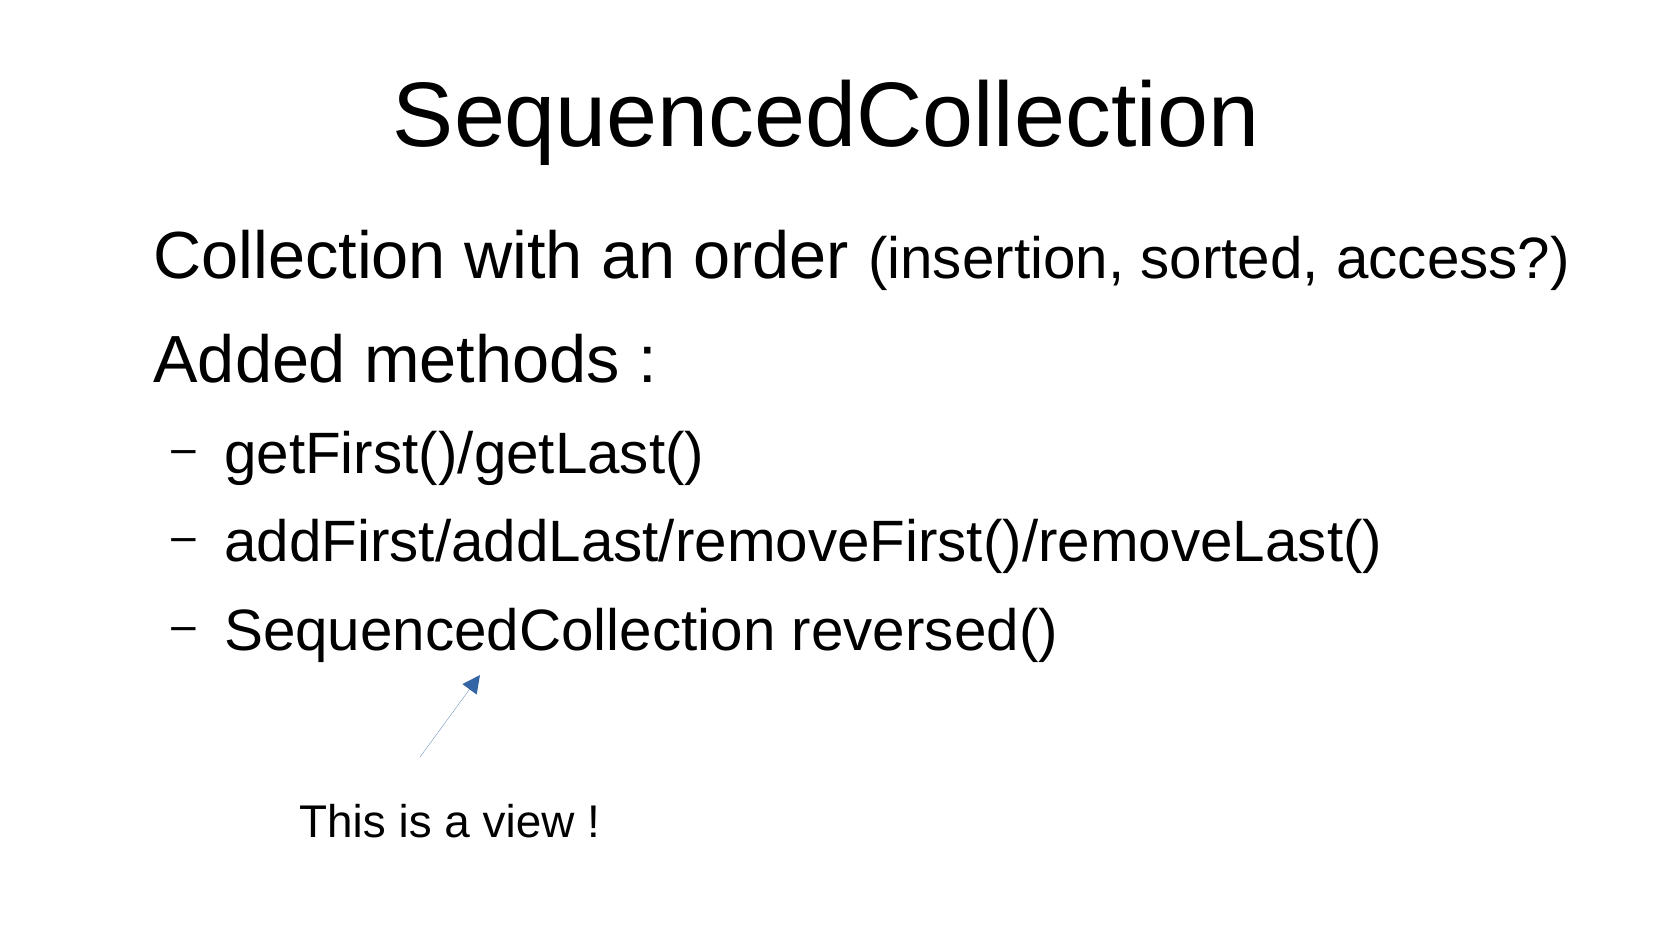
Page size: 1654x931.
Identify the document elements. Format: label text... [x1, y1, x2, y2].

title SequencedCollection [82, 37, 1571, 193]
text_box This is a view ! [284, 788, 616, 856]
list Collection with an order (insertion, sorted, access?) Added methods : getFirst()/getLast() addFirst/addLast/removeFirst()/removeLast() SequencedCollection reversed() [82, 217, 1571, 758]
